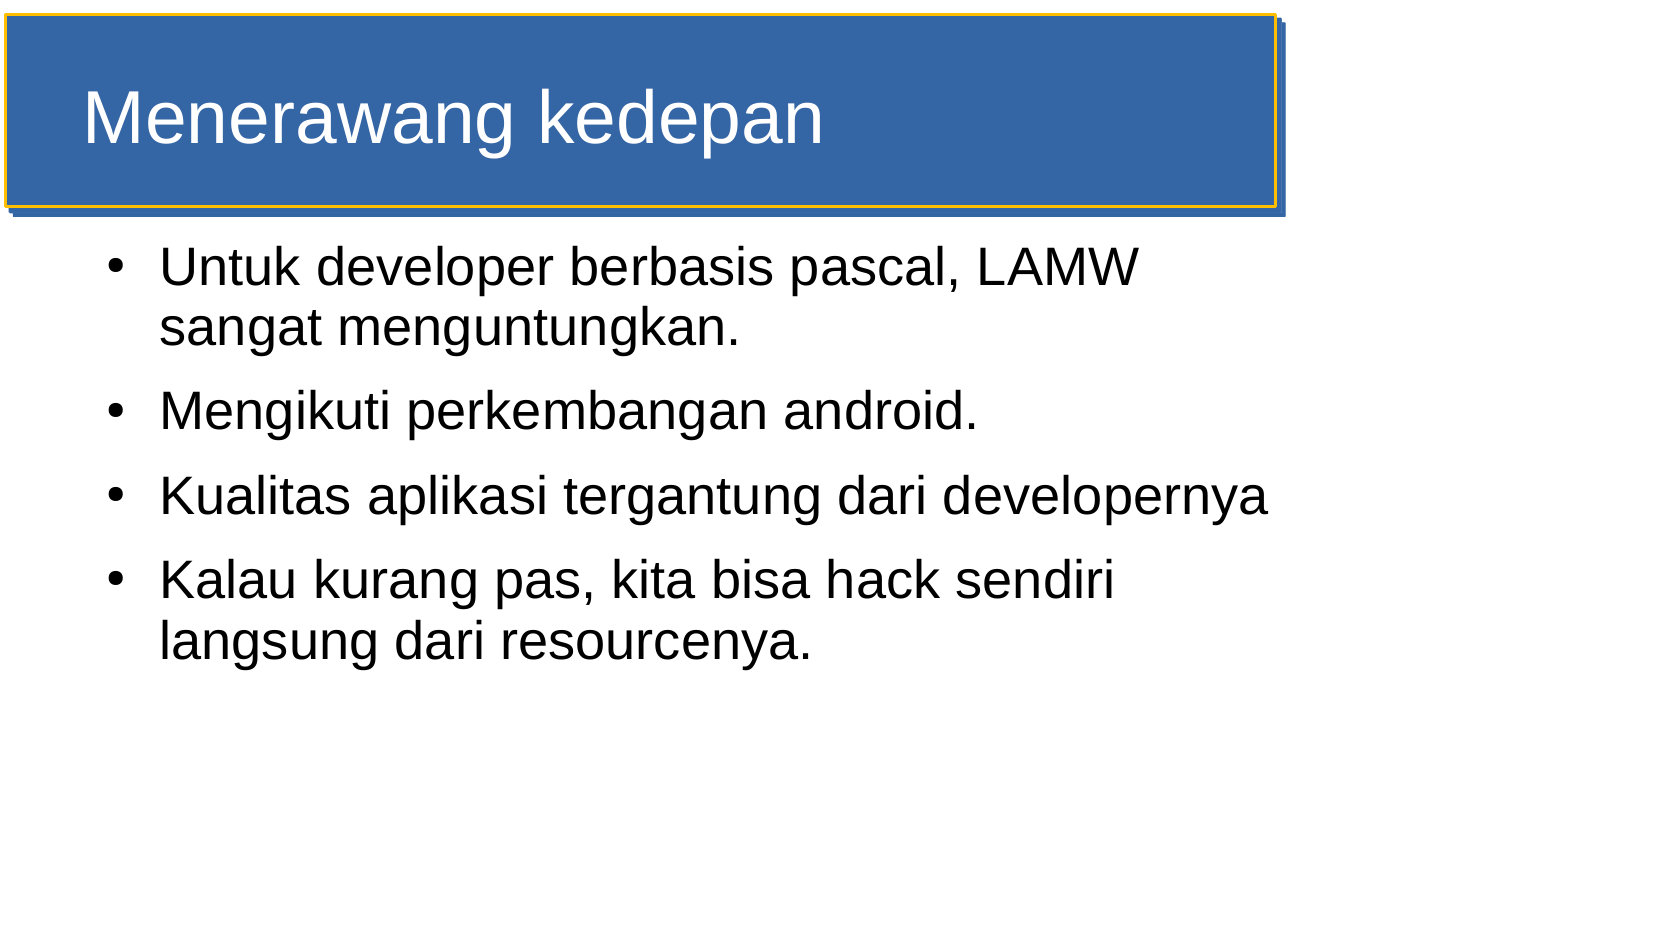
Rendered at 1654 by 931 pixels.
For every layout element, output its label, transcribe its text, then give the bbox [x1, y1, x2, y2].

title Menerawang kedepan [82, 44, 1235, 192]
list Untuk developer berbasis pascal, LAMW sangat menguntungkan. Mengikuti perkembangan android. Kualitas aplikasi tergantung dari developernya Kalau kurang pas, kita bisa hack sendiri langsung dari resourcenya. [88, 236, 1276, 798]
